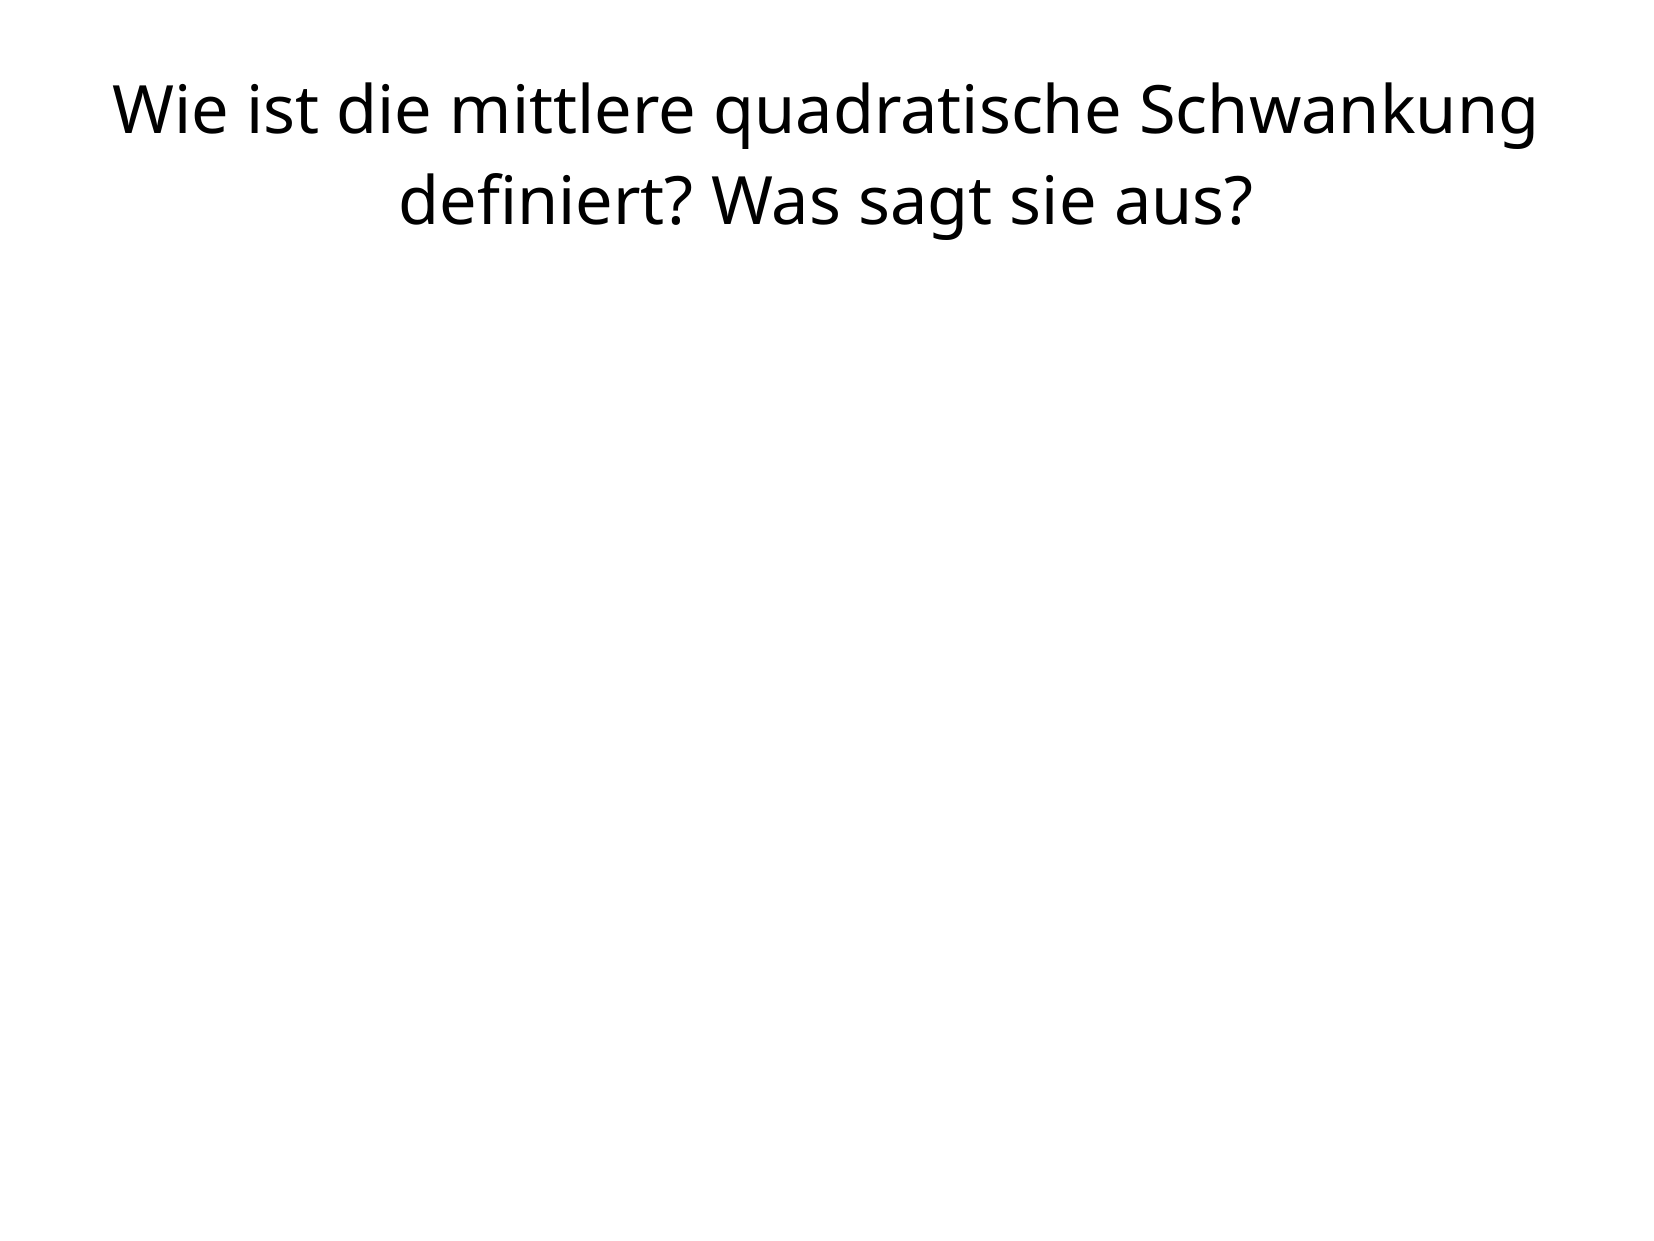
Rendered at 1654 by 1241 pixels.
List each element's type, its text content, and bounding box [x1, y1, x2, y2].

title Wie ist die mittlere quadratische Schwankung definiert? Was sagt sie aus? [82, 49, 1571, 257]
